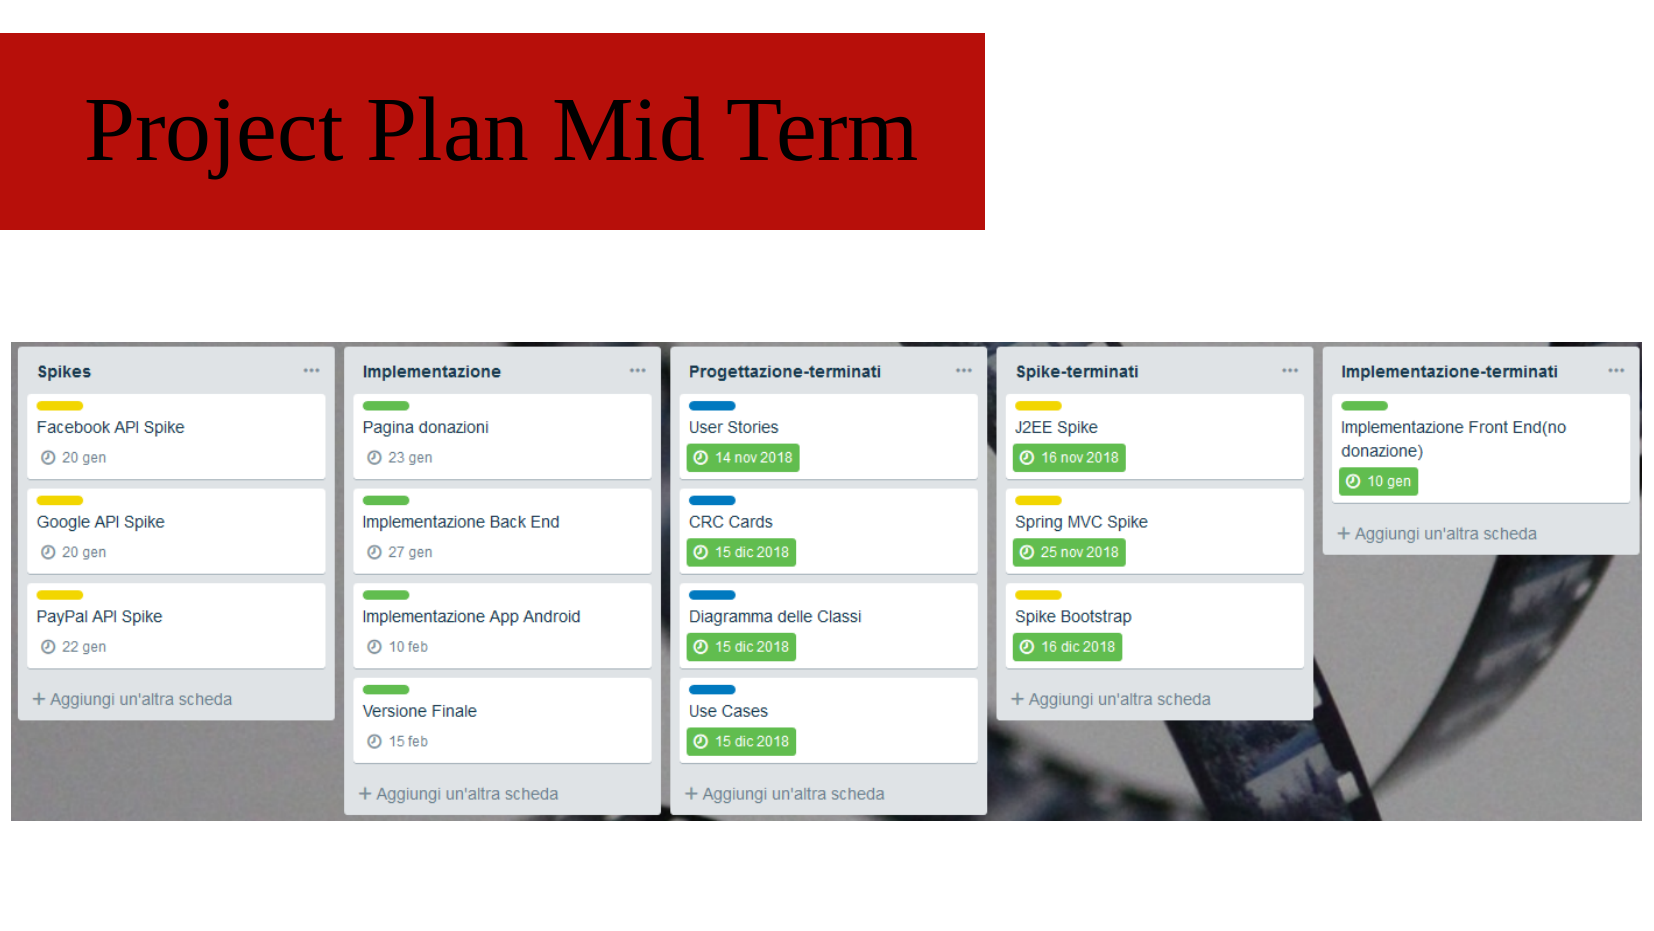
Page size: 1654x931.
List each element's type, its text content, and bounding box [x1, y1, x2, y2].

picture [0, 0, 1654, 931]
title Project Plan Mid Term [35, 27, 969, 231]
